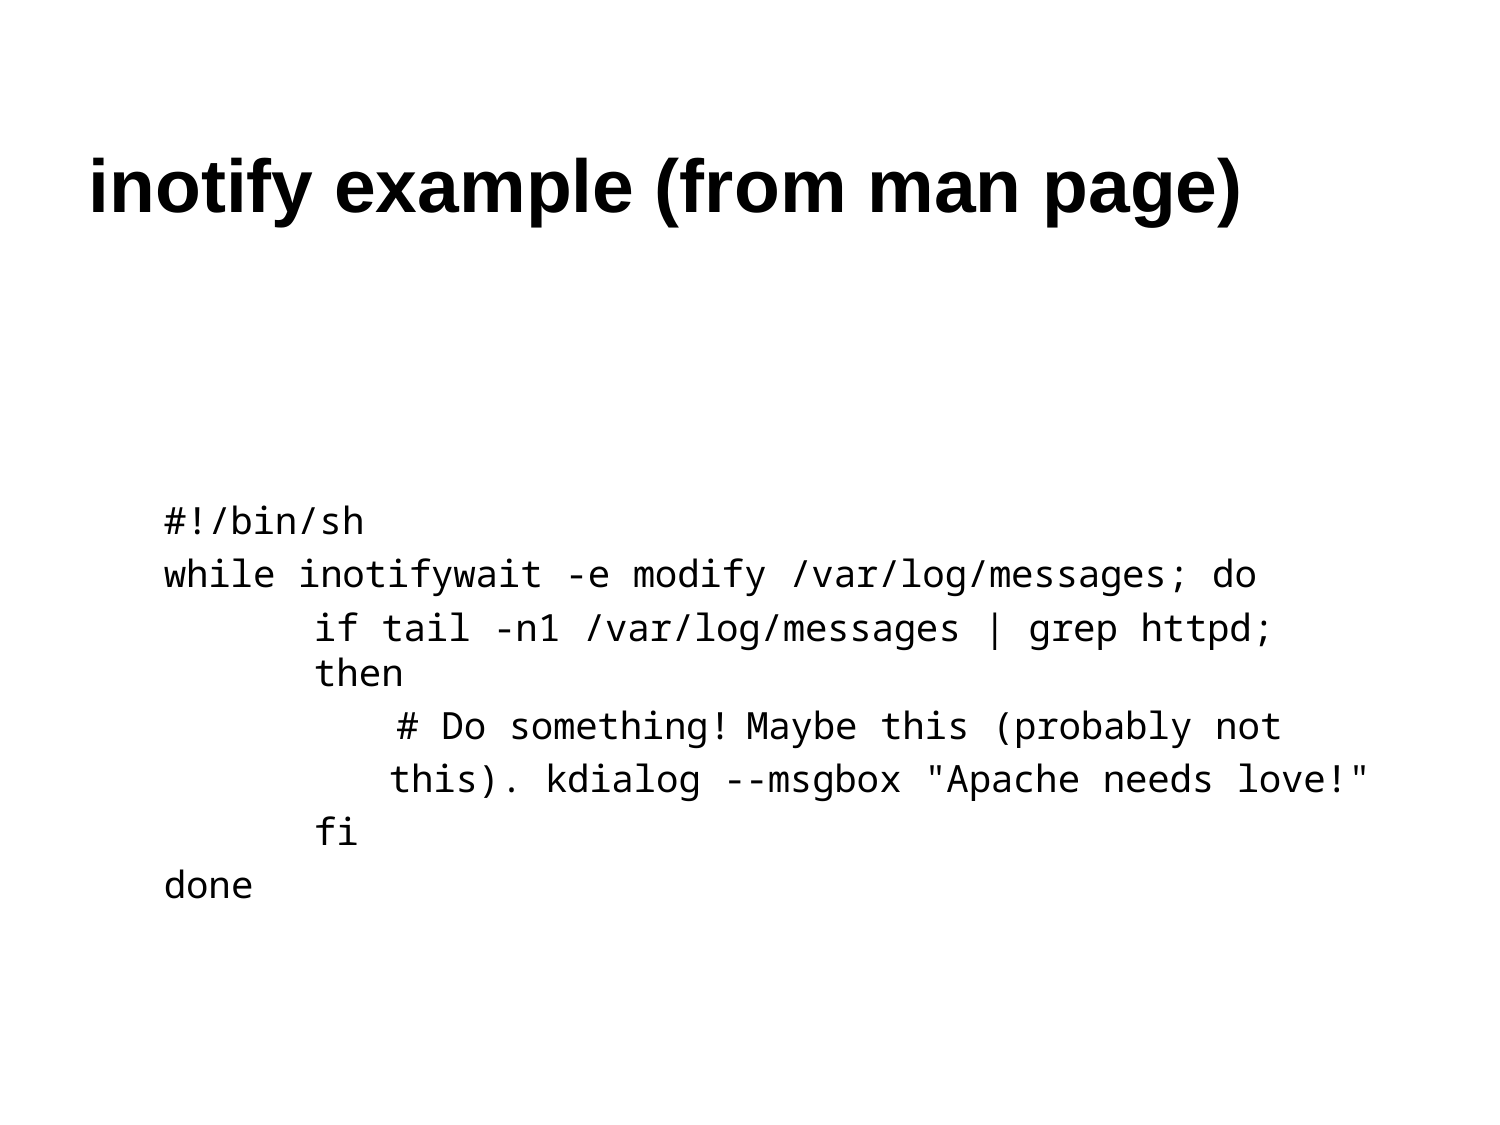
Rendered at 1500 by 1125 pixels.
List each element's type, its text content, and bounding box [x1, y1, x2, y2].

title inotify example (from man page) [86, 137, 1414, 228]
text_box #!/bin/sh while inotifywait -e modify /var/log/messages; do if tail -n1 /var/log/messages | grep httpd; then # Do something! Maybe this (probably not this). kdialog --msgbox "Apache needs love!" fi done [161, 497, 1387, 907]
